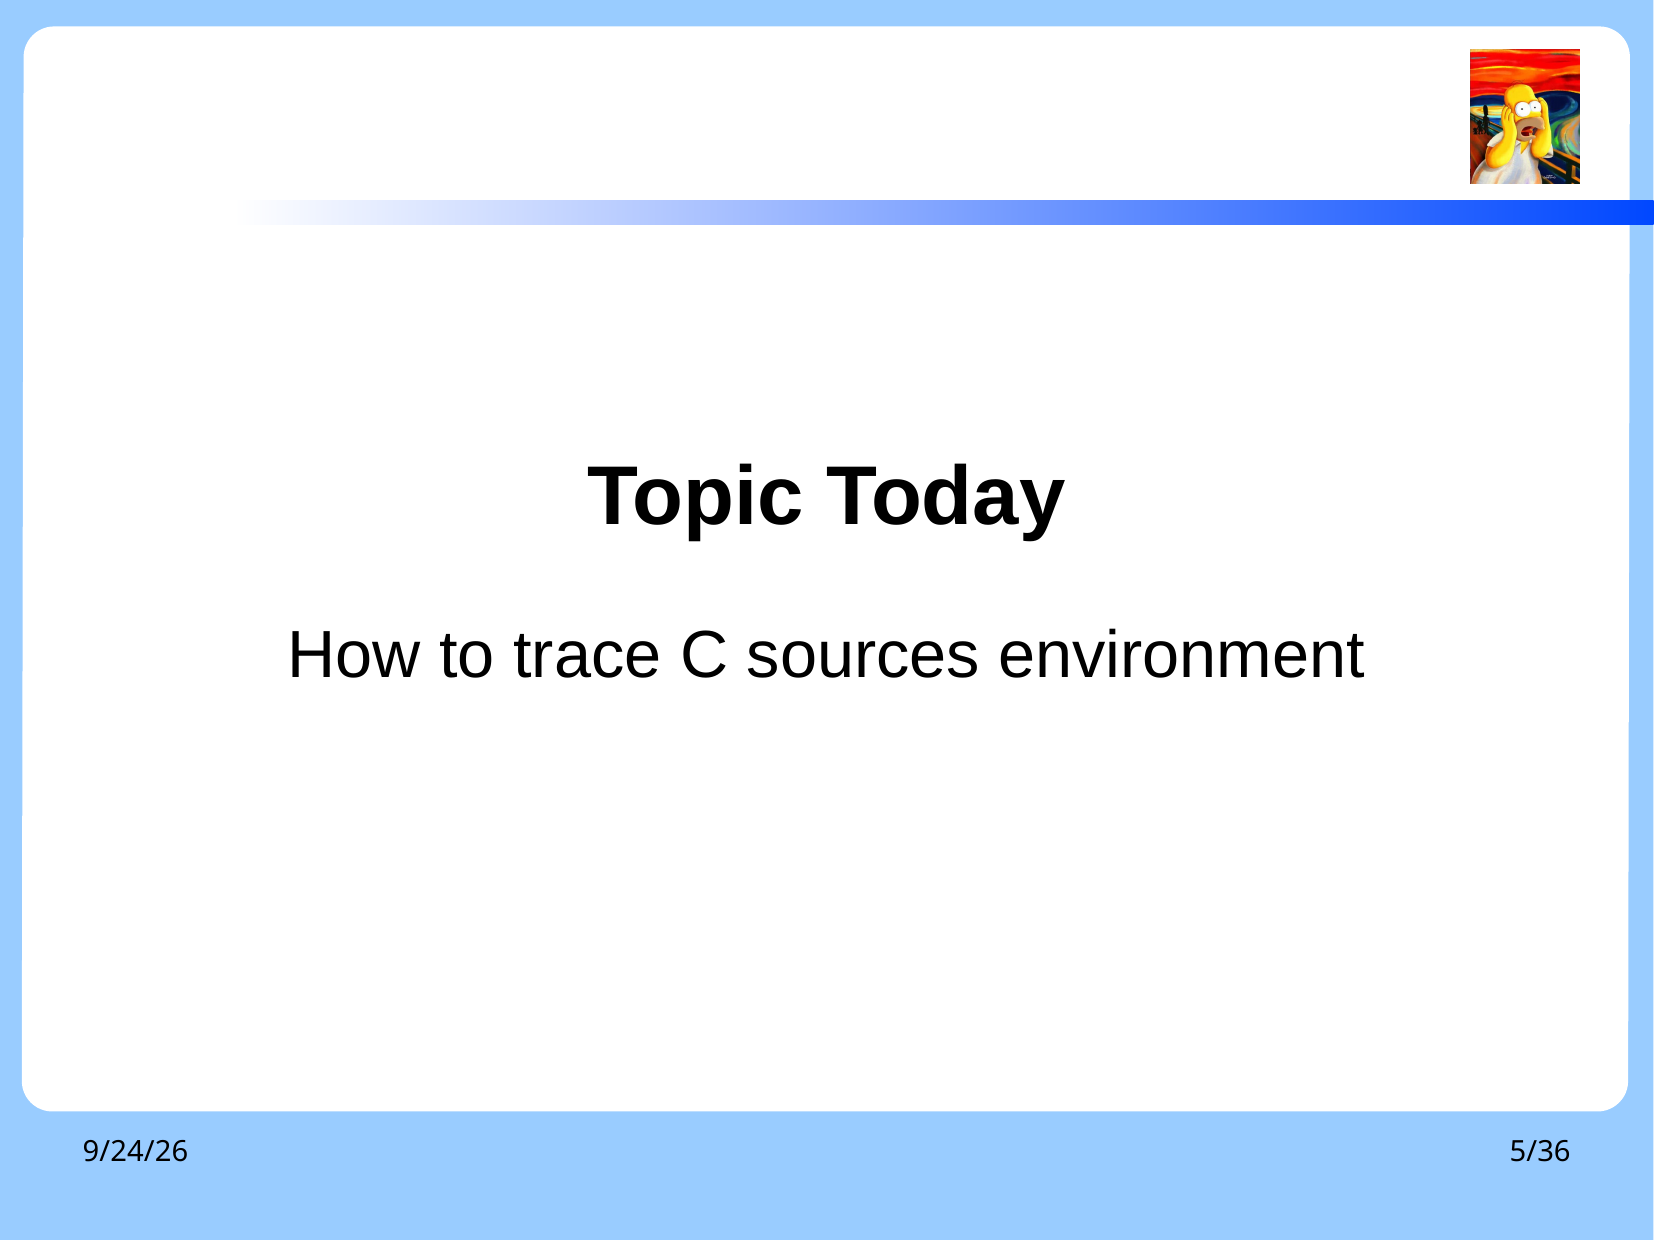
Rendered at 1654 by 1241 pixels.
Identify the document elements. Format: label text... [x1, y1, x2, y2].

subtitle Topic Today How to trace C sources environment [82, 236, 1571, 1055]
picture [1470, 49, 1580, 184]
